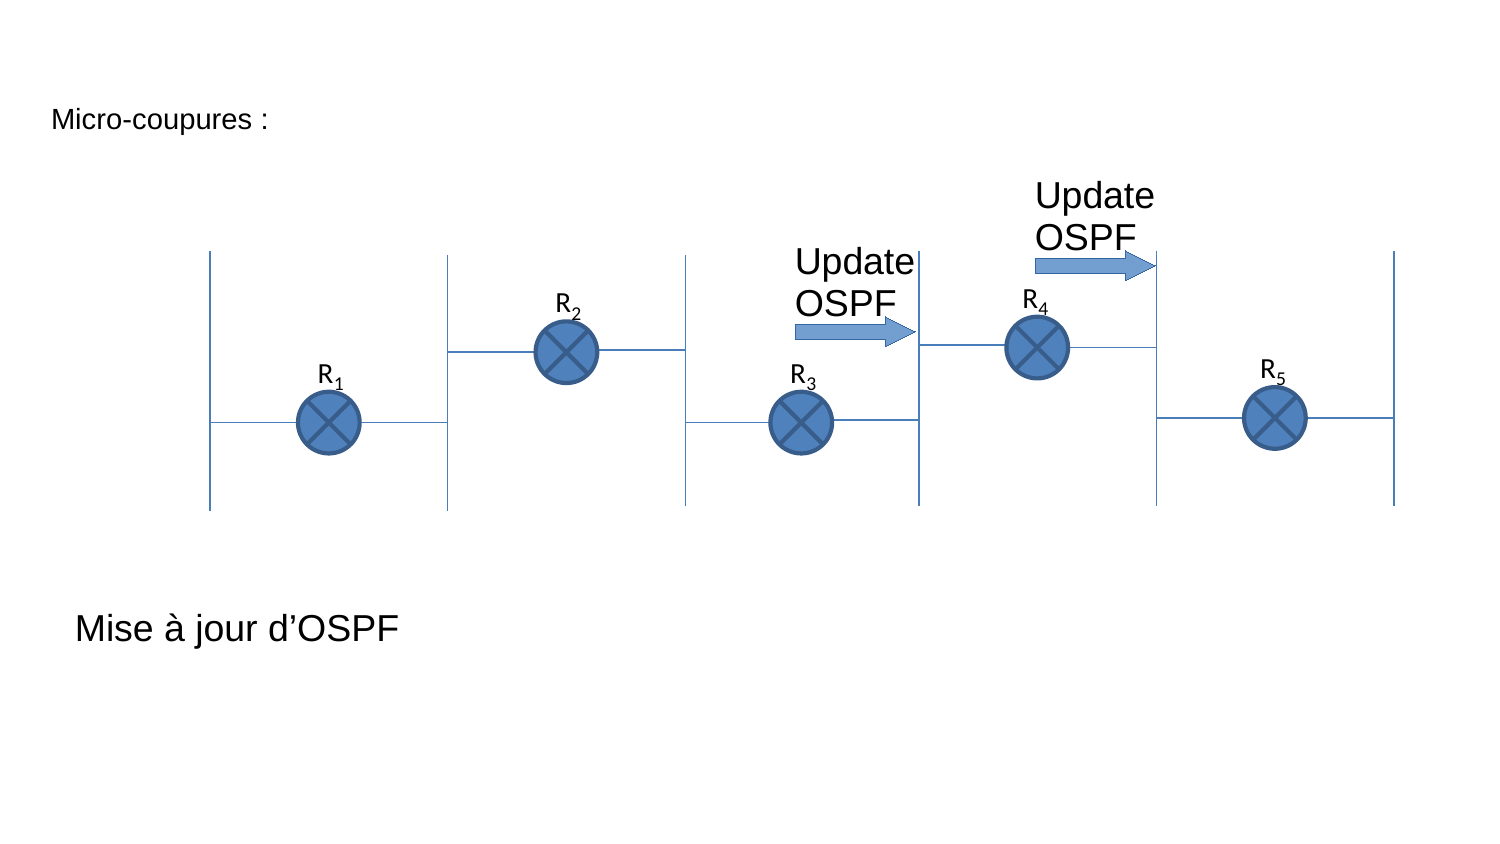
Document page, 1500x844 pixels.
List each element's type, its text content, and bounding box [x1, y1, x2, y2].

text_box [1006, 327, 1069, 379]
text_box Update OSPF [780, 232, 946, 332]
text_box [297, 402, 360, 454]
text_box Mise à jour d’OSPF [60, 600, 526, 657]
text_box R5 [1244, 341, 1308, 398]
text_box R2 [540, 276, 604, 332]
text_box [1244, 398, 1306, 449]
text_box R4 [1007, 271, 1071, 327]
text_box [535, 332, 598, 384]
text_box R1 [302, 346, 366, 402]
text_box Update OSPF [1020, 166, 1186, 266]
title Micro-coupures : [51, 72, 1449, 167]
text_box [1035, 266, 1155, 281]
text_box [795, 332, 915, 347]
text_box [770, 402, 833, 454]
text_box R3 [775, 346, 839, 402]
